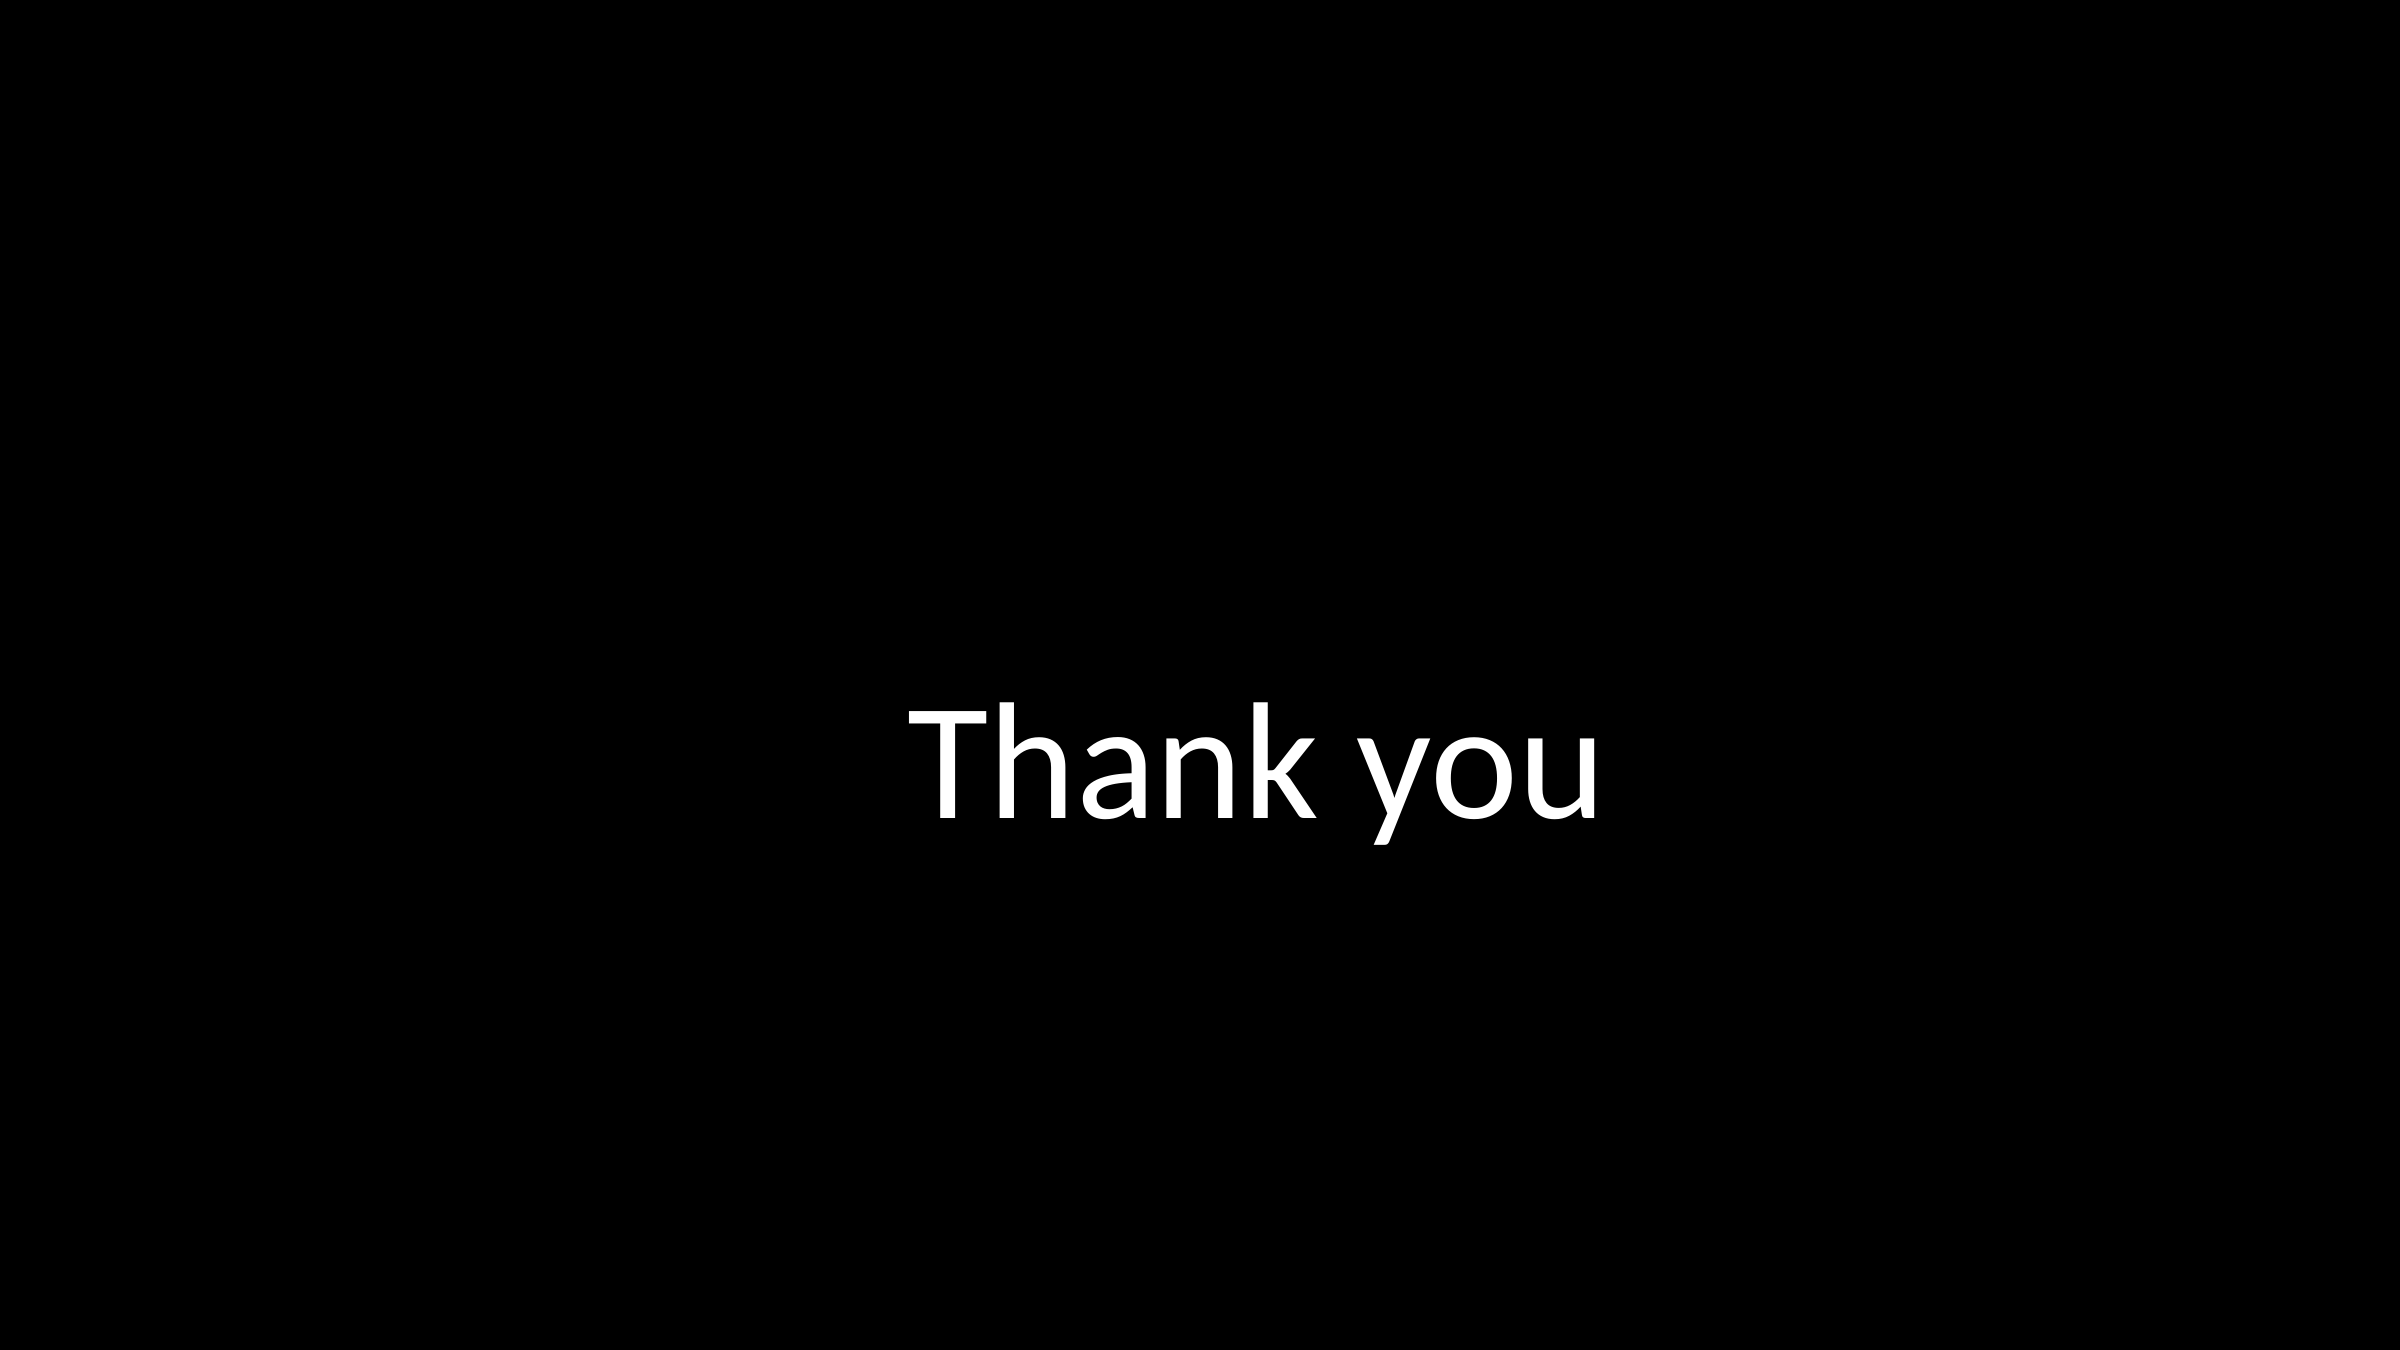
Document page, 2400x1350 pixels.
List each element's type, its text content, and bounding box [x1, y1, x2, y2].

text_box Thank you [600, 644, 1801, 862]
